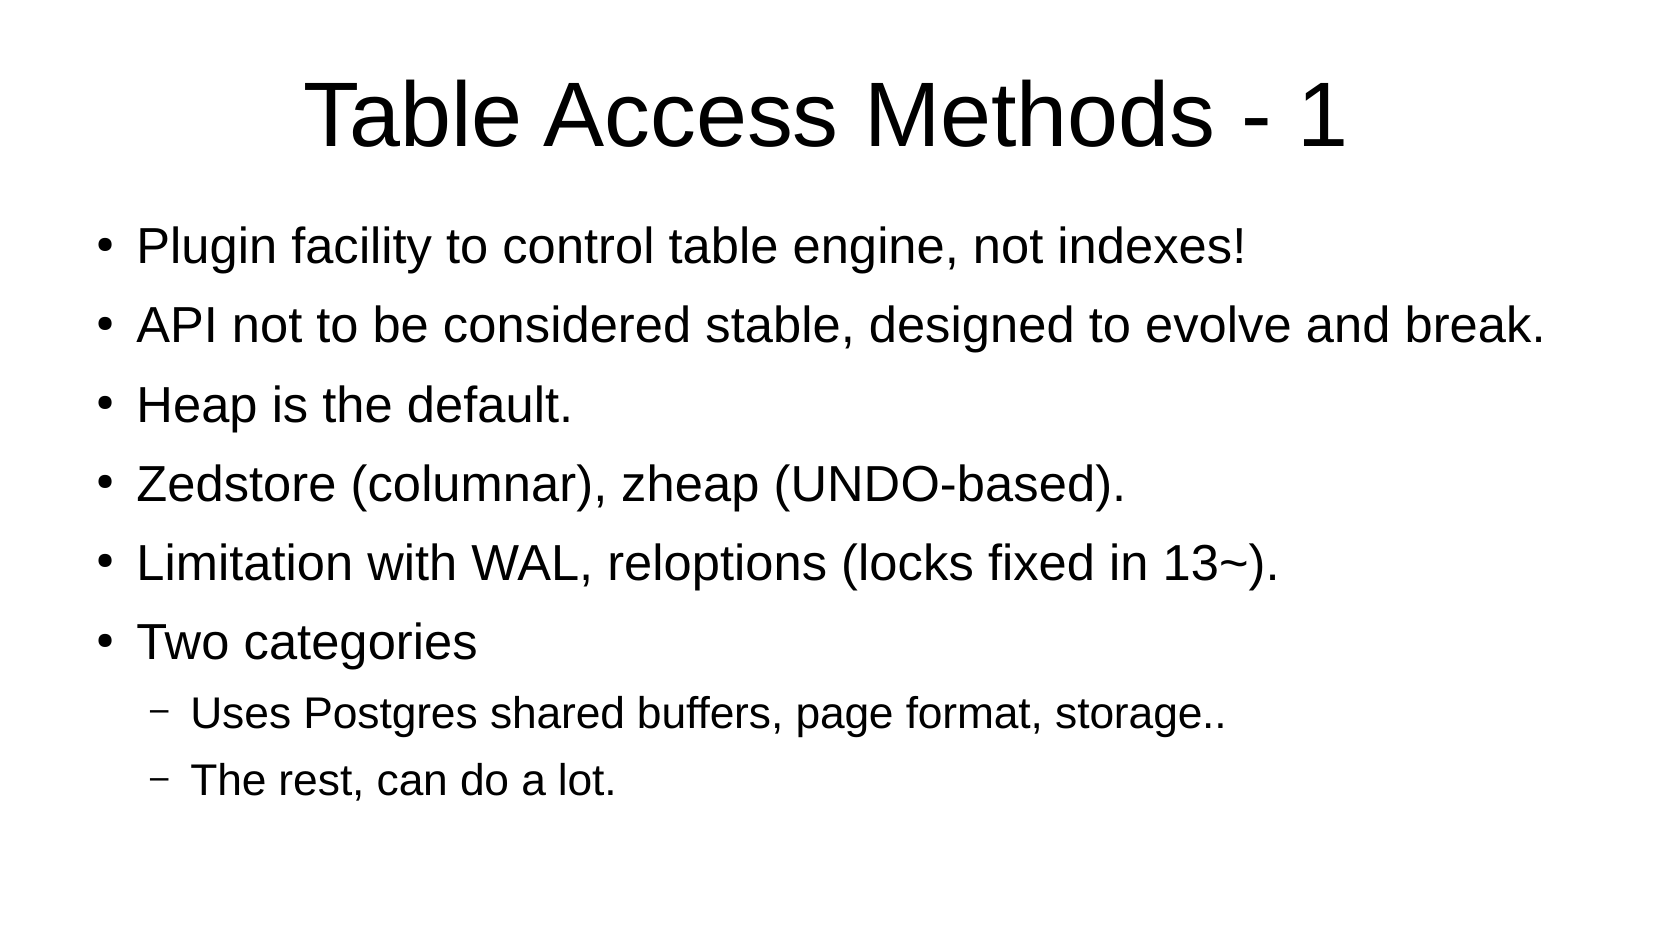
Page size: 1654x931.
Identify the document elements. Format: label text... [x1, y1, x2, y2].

list Plugin facility to control table engine, not indexes! API not to be considered stable, designed to evolve and break. Heap is the default. Zedstore (columnar), zheap (UNDO-based). Limitation with WAL, reloptions (locks fixed in 13~). Two categories Uses Postgres shared buffers, page format, storage.. The rest, can do a lot. [82, 217, 1571, 826]
title Table Access Methods - 1 [82, 37, 1571, 193]
